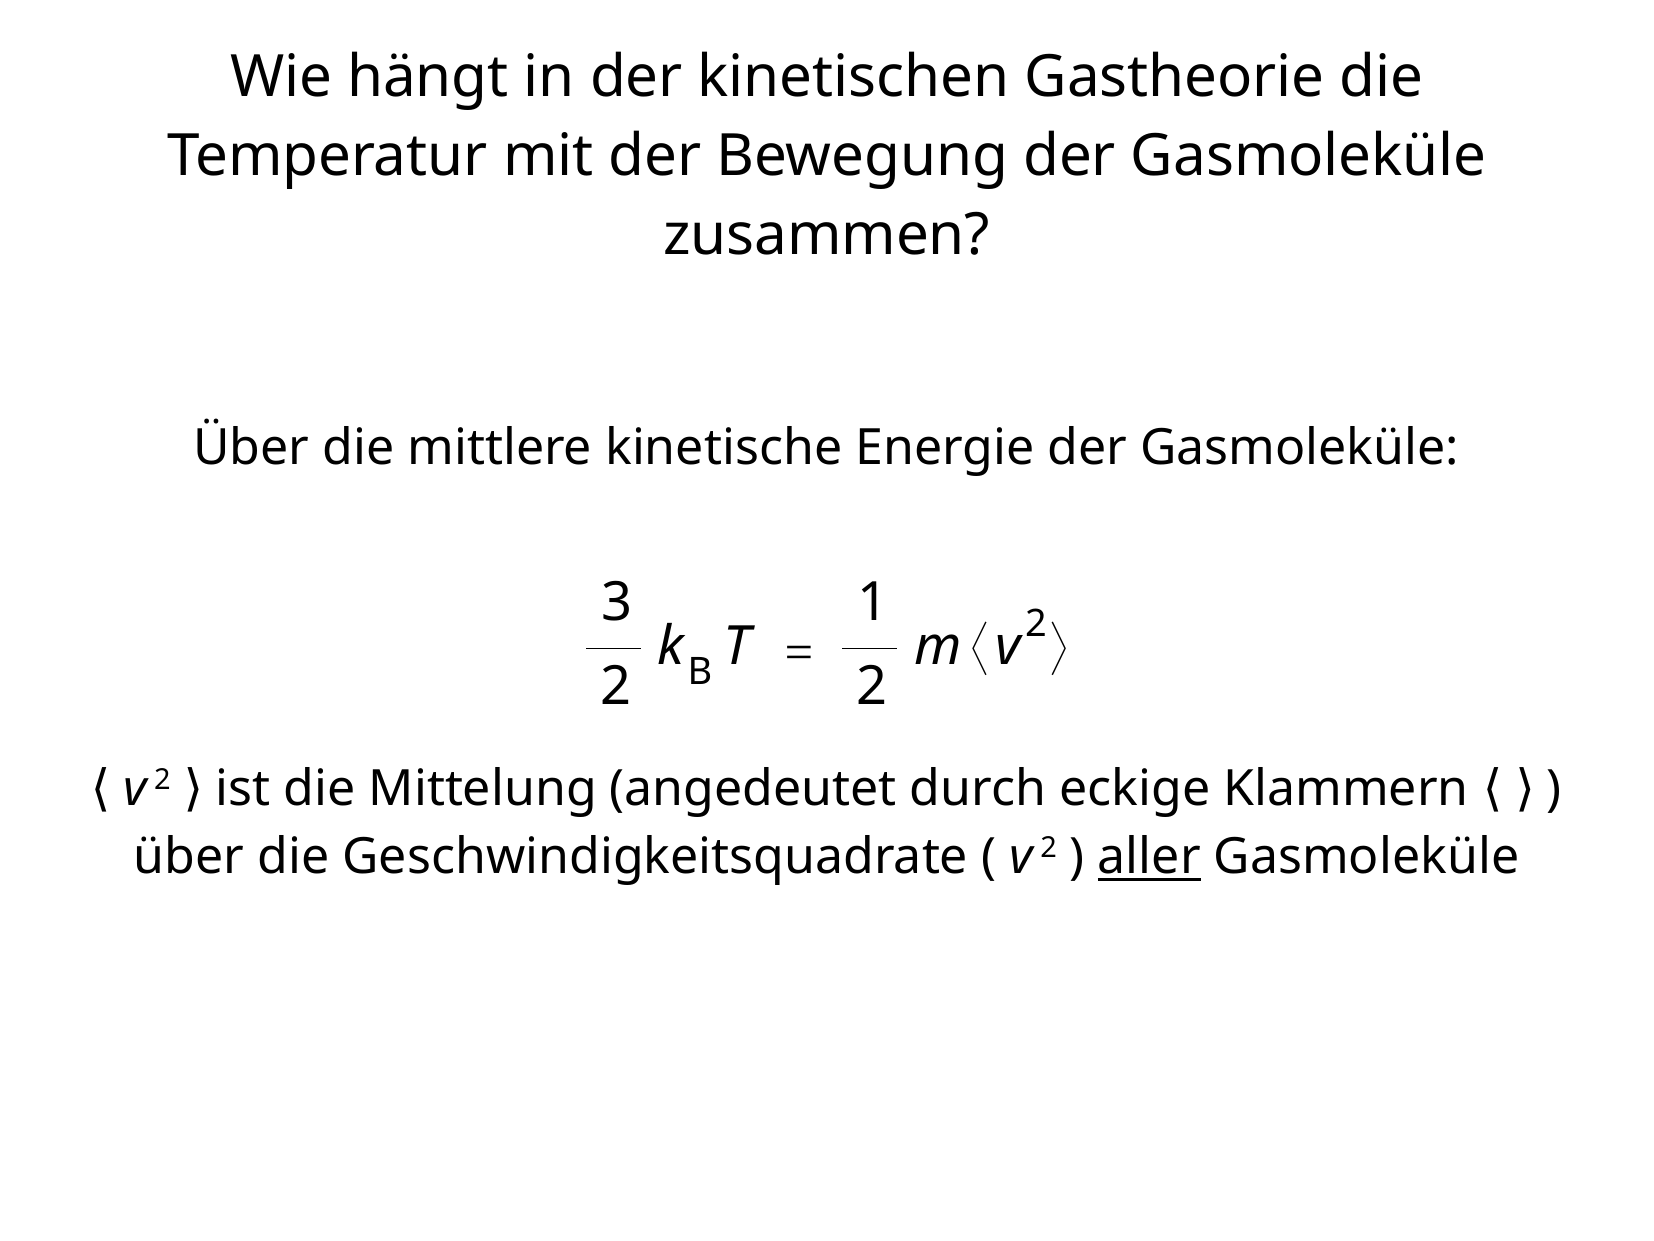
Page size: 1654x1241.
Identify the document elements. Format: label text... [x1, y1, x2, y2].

title Wie hängt in der kinetischen Gastheorie die Temperatur mit der Bewegung der Gasmoleküle zusammen? [82, 49, 1571, 257]
chart [578, 568, 1076, 719]
subtitle Über die mittlere kinetische Energie der Gasmoleküle: ⟨ v 2 ⟩ ist die Mittelung (angedeutet durch eckige Klammern ⟨ ⟩ ) über die Geschwindigkeitsquadrate ( v 2 ) aller Gasmoleküle [82, 290, 1571, 1010]
